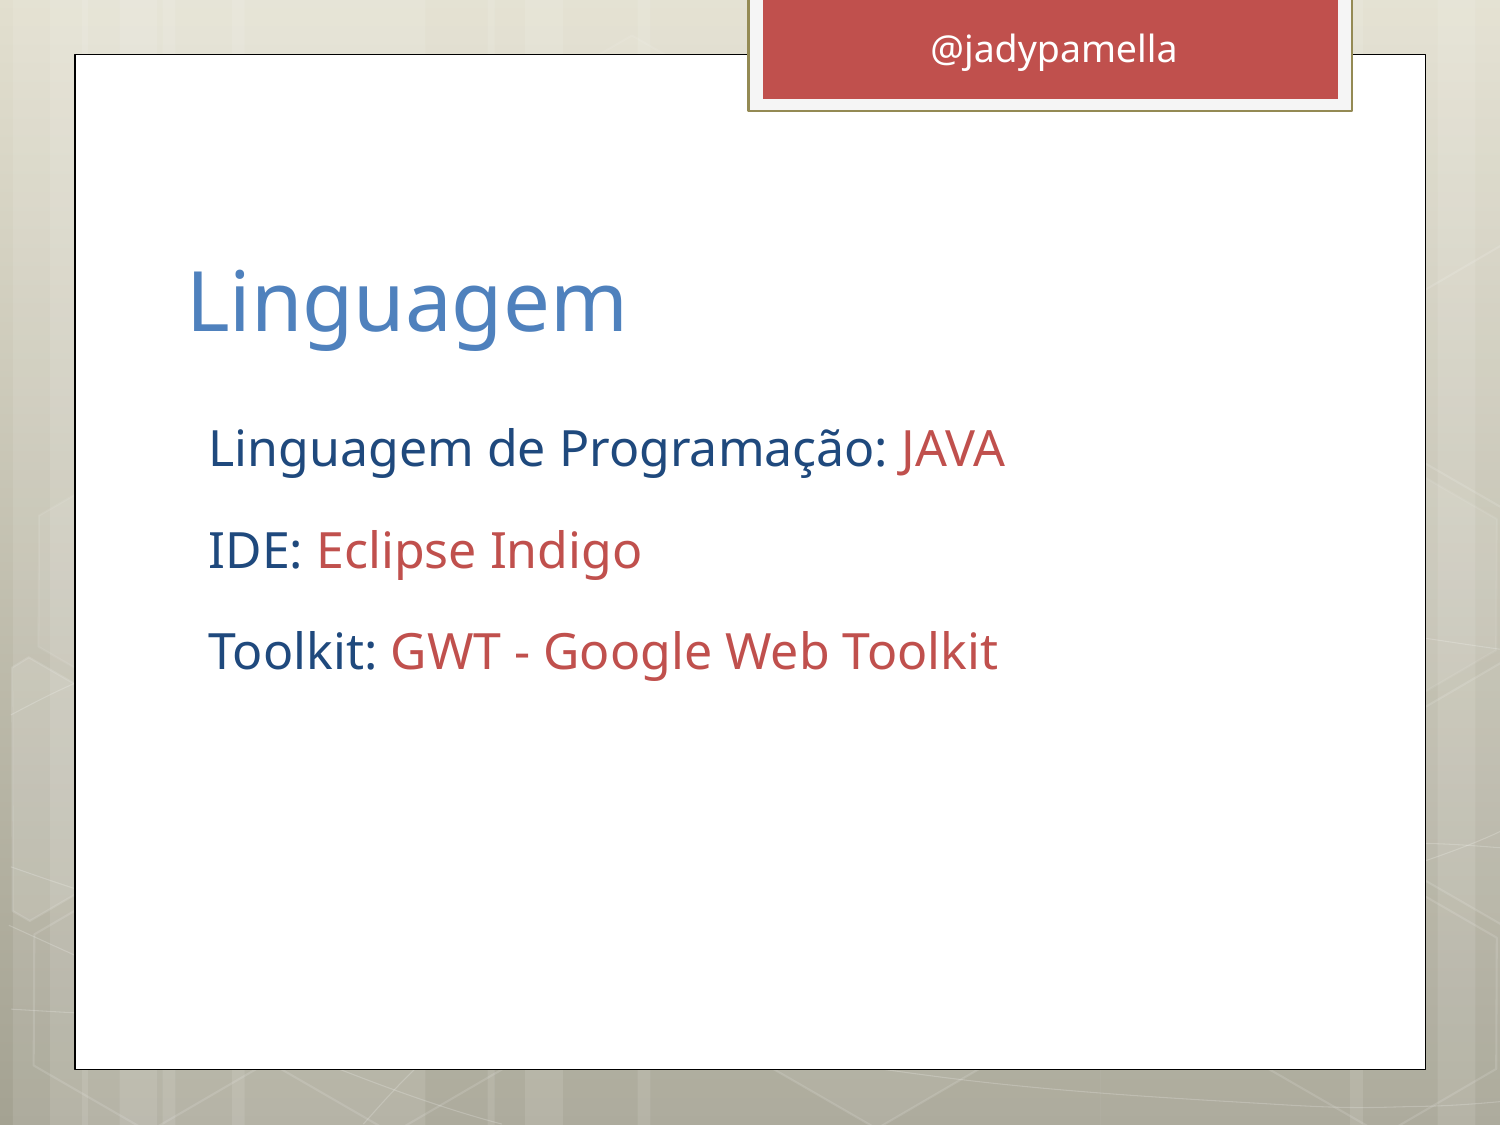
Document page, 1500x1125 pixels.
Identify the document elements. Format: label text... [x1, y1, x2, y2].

title Linguagem [171, 168, 1324, 357]
list Linguagem de Programação: JAVA IDE: Eclipse Indigo Toolkit: GWT - Google Web Toolkit [171, 408, 1283, 815]
text_box @jadypamella [915, 17, 1211, 79]
